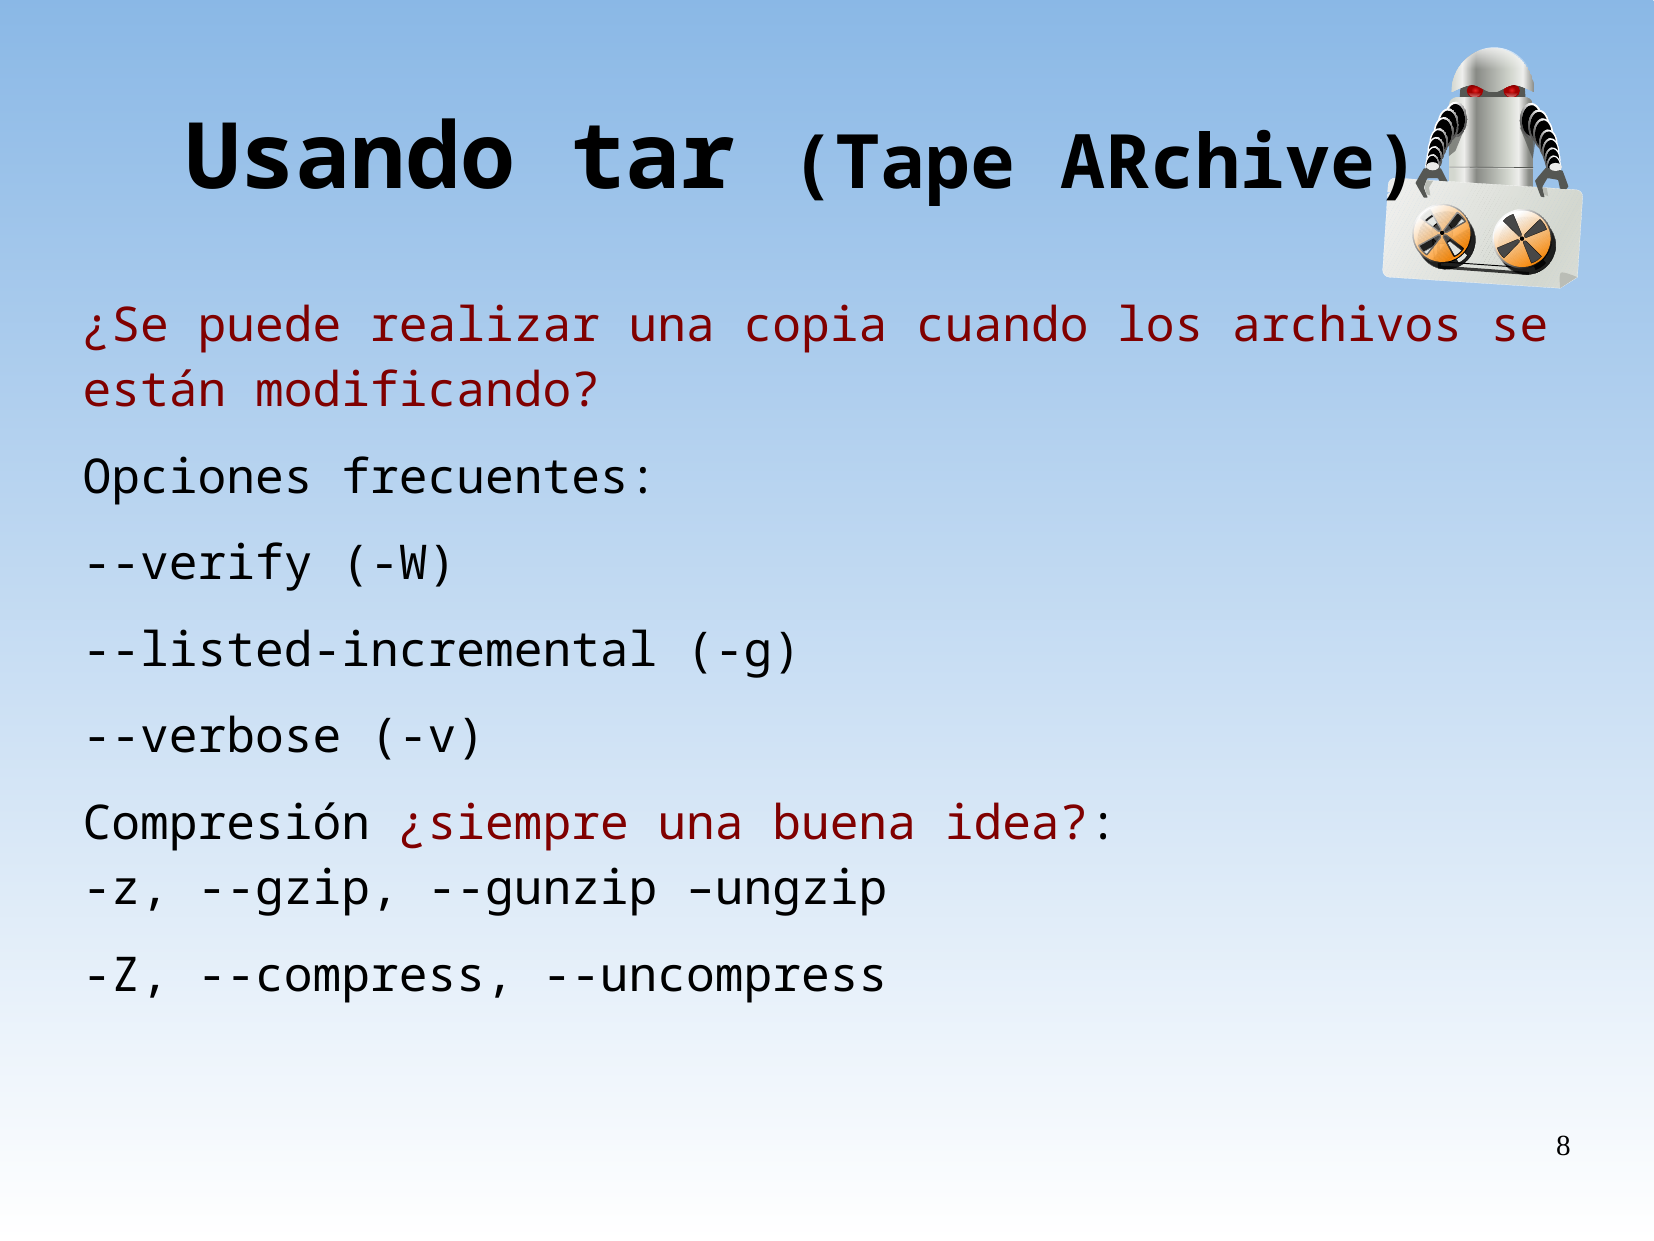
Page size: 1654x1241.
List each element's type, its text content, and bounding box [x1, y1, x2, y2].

list ¿Se puede realizar una copia cuando los archivos se están modificando? Opciones frecuentes: --verify (-W) --listed-incremental (-g) --verbose (-v) Compresión ¿siempre una buena idea?: -z, --gzip, --gunzip –ungzip -Z, --compress, --uncompress [82, 290, 1571, 1010]
title Usando tar (Tape ARchive) [59, 49, 1548, 257]
picture [1382, 47, 1583, 289]
